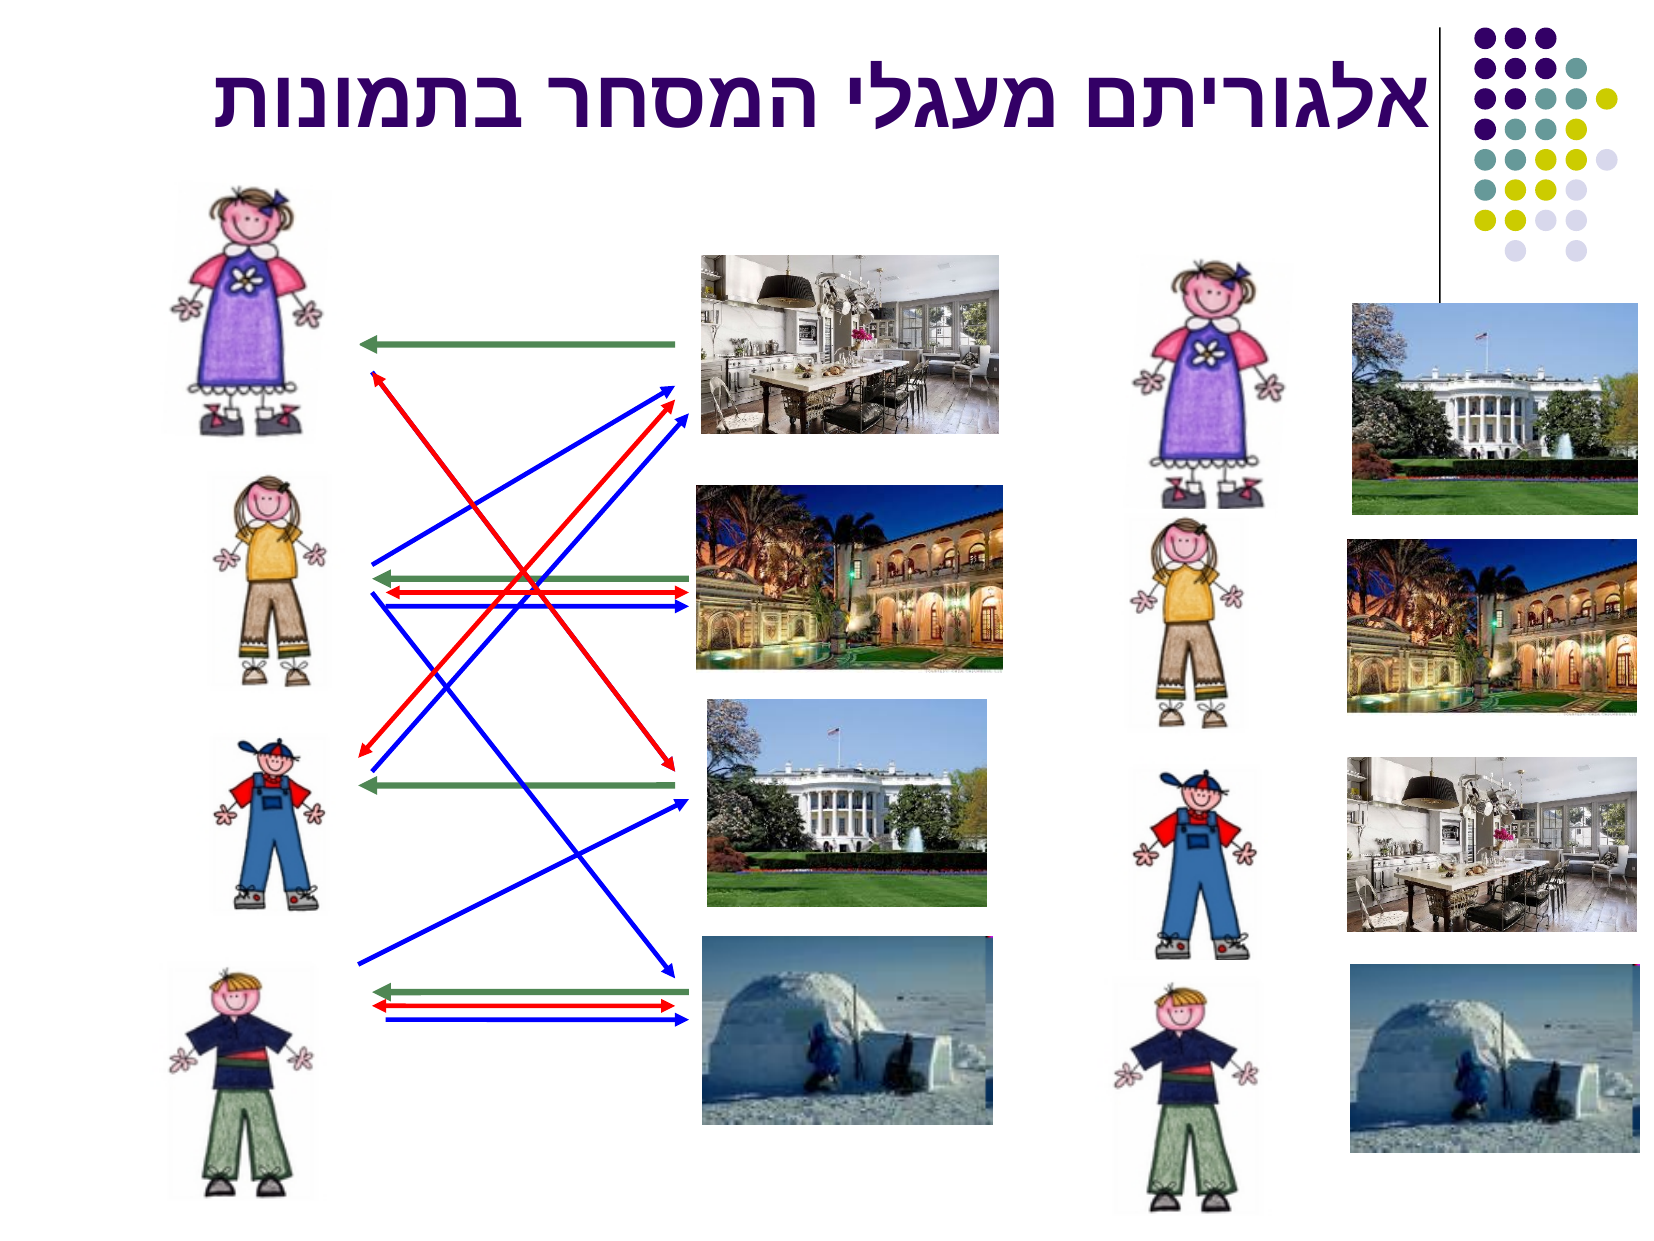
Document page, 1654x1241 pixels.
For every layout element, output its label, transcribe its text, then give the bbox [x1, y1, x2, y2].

picture [702, 936, 993, 1125]
picture [701, 255, 999, 434]
picture [1095, 225, 1334, 736]
picture [1347, 539, 1637, 716]
title אלגוריתם מעגלי המסחר בתמונות [82, 22, 1447, 152]
picture [696, 485, 1003, 673]
picture [133, 151, 373, 694]
picture [1347, 757, 1637, 932]
picture [1095, 750, 1287, 1216]
picture [194, 720, 342, 916]
picture [1350, 964, 1640, 1153]
picture [1352, 303, 1638, 515]
picture [150, 945, 342, 1201]
picture [707, 699, 987, 907]
